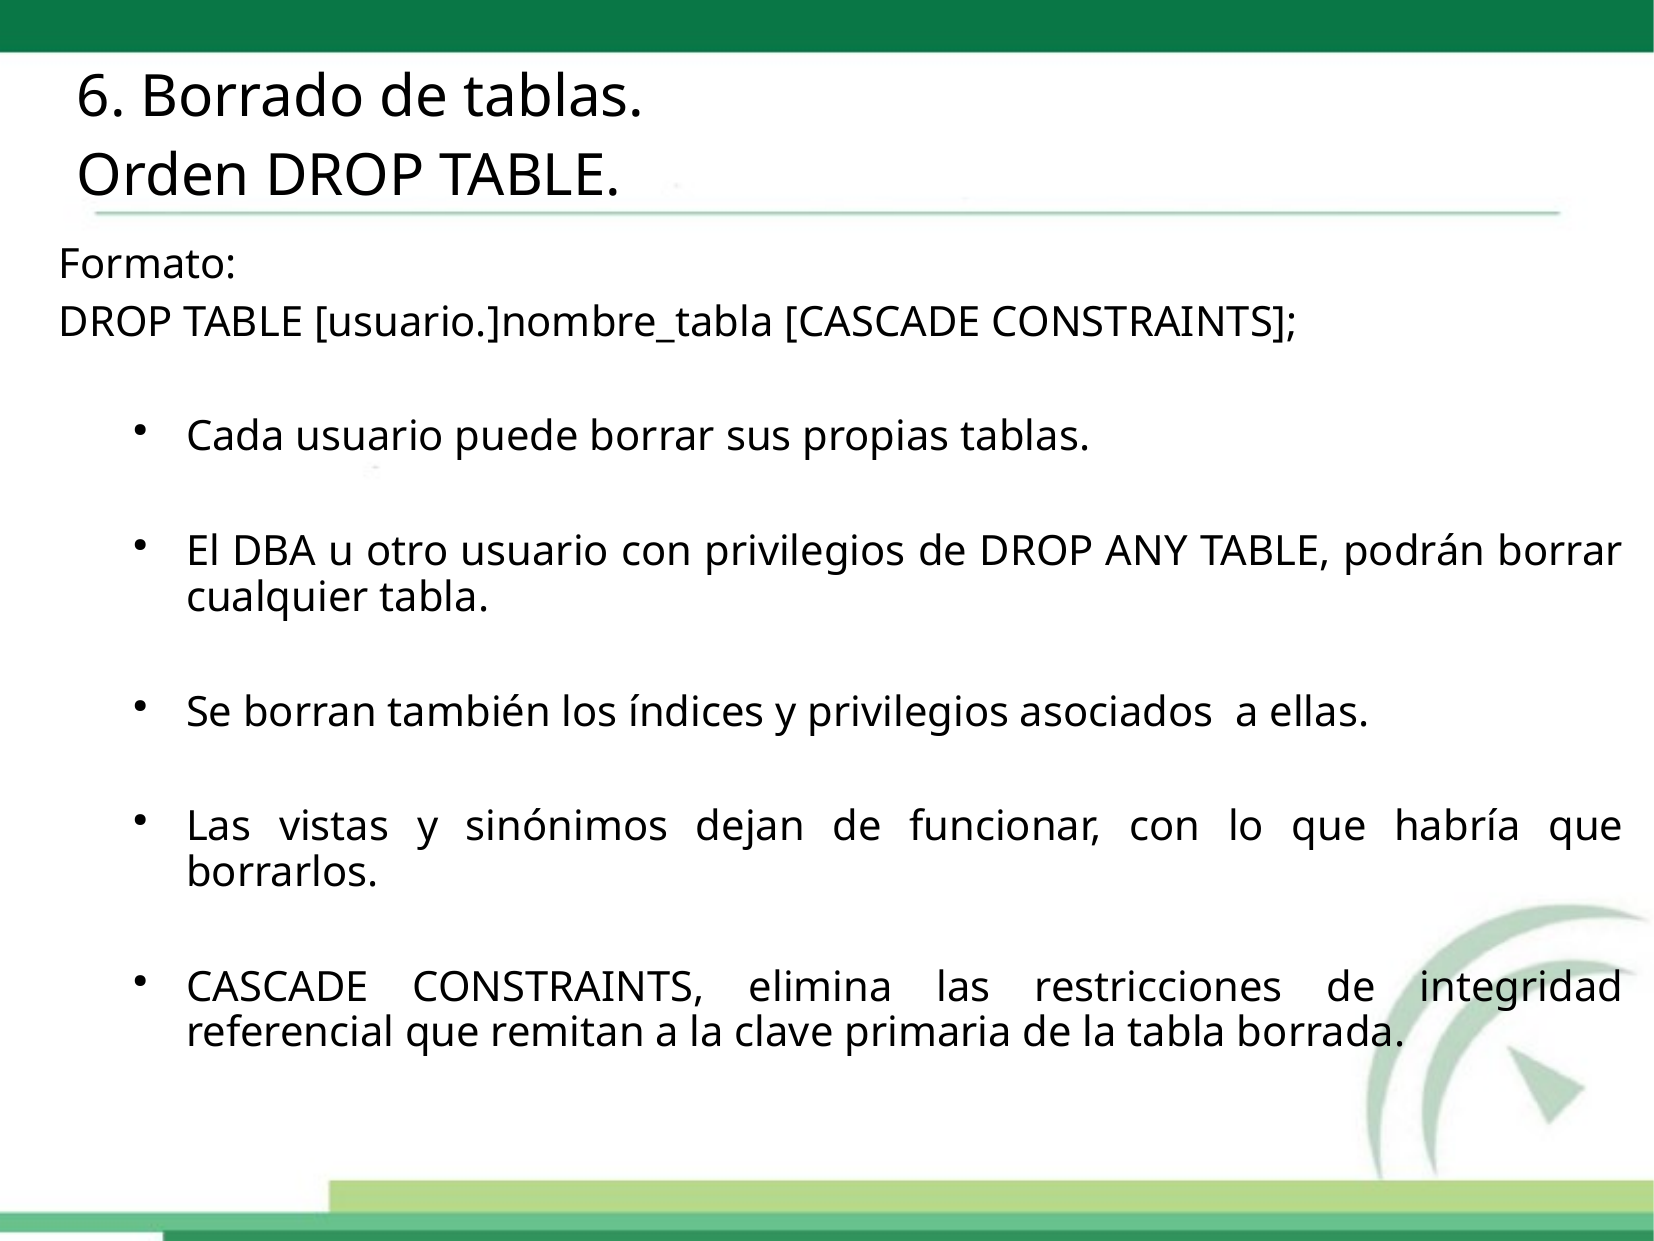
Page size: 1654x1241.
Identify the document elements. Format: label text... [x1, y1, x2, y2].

list Formato: DROP TABLE [usuario.]nombre_tabla [CASCADE CONSTRAINTS]; Cada usuario puede borrar sus propias tablas. El DBA u otro usuario con privilegios de DROP ANY TABLE, podrán borrar cualquier tabla. Se borran también los índices y privilegios asociados a ellas. Las vistas y sinónimos dejan de funcionar, con lo que habría que borrarlos. CASCADE CONSTRAINTS, elimina las restricciones de integridad referencial que remitan a la clave primaria de la tabla borrada. [59, 242, 1625, 1099]
picture [0, 0, 1654, 1241]
title 6. Borrado de tablas. Orden DROP TABLE. [76, 29, 1625, 237]
